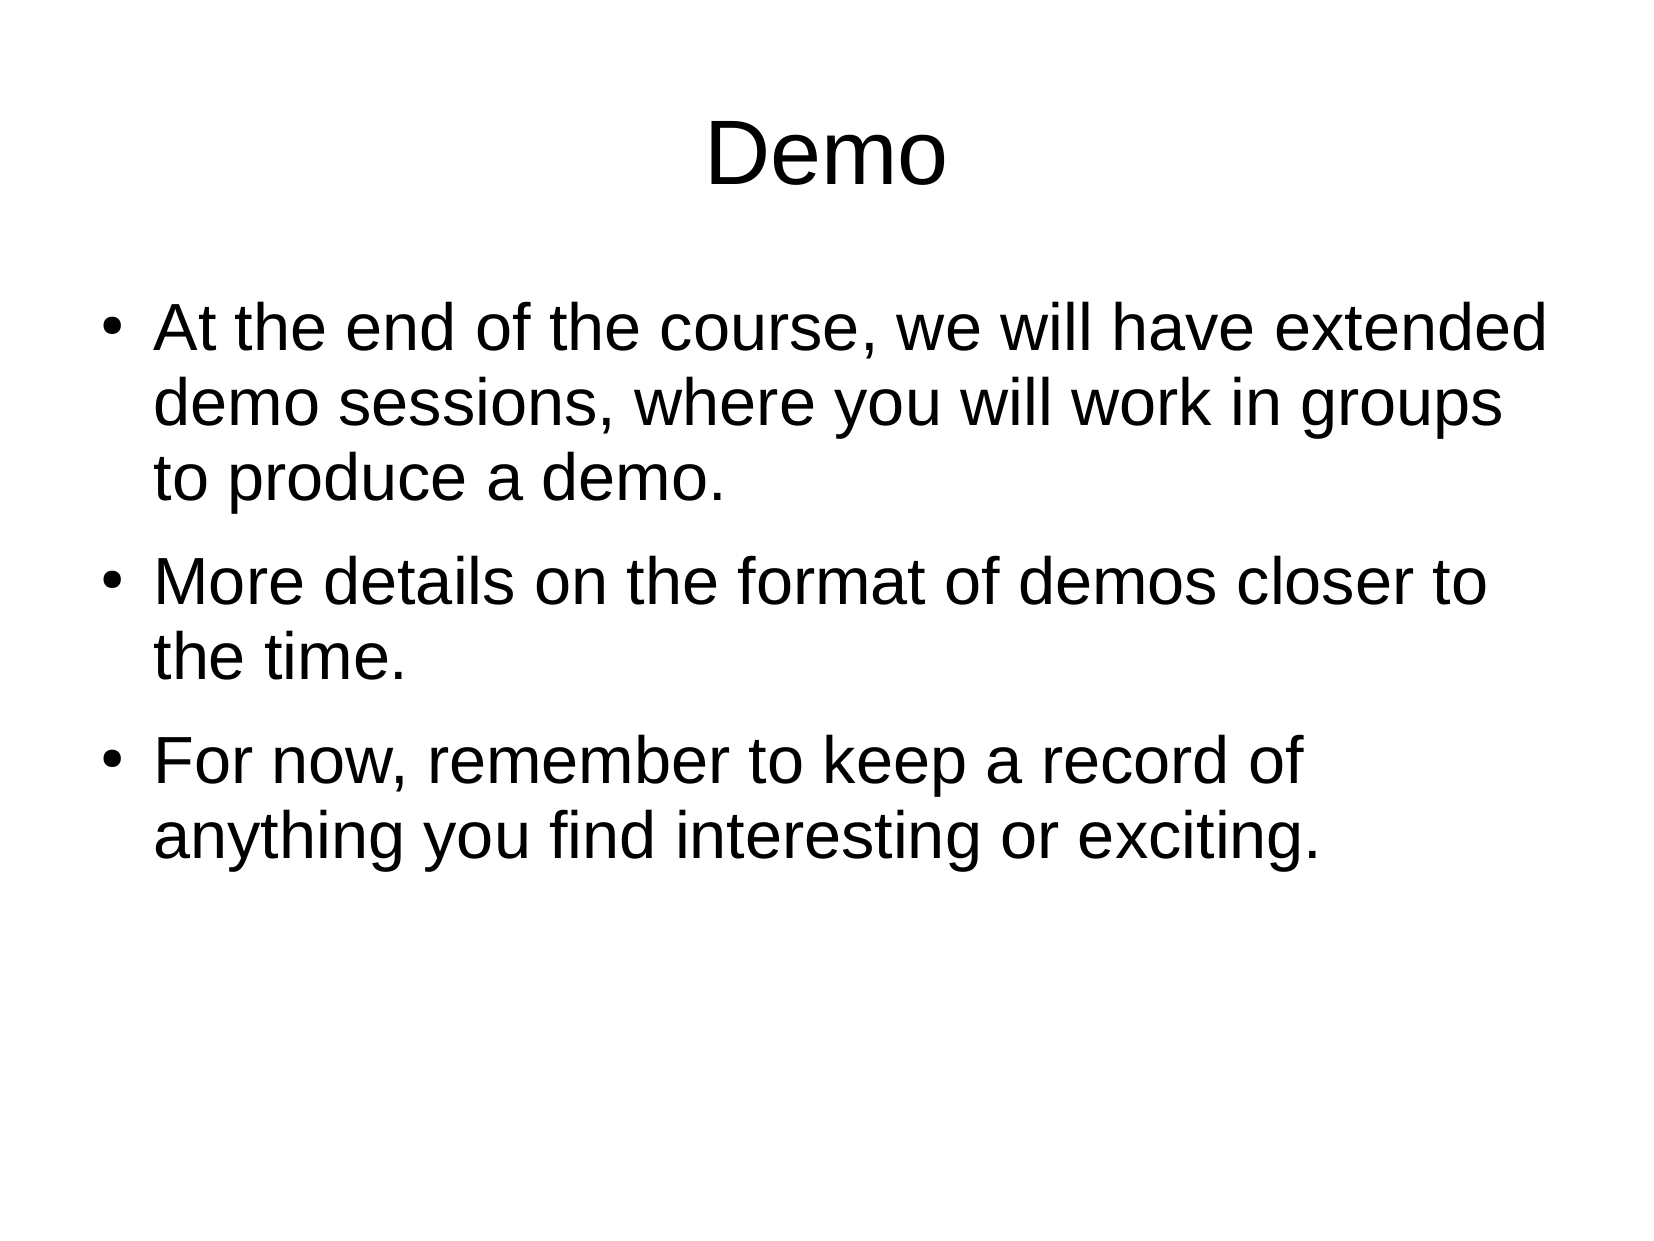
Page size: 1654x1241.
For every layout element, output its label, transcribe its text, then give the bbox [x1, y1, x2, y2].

title Demo [82, 49, 1571, 257]
list At the end of the course, we will have extended demo sessions, where you will work in groups to produce a demo. More details on the format of demos closer to the time. For now, remember to keep a record of anything you find interesting or exciting. [82, 290, 1571, 1010]
